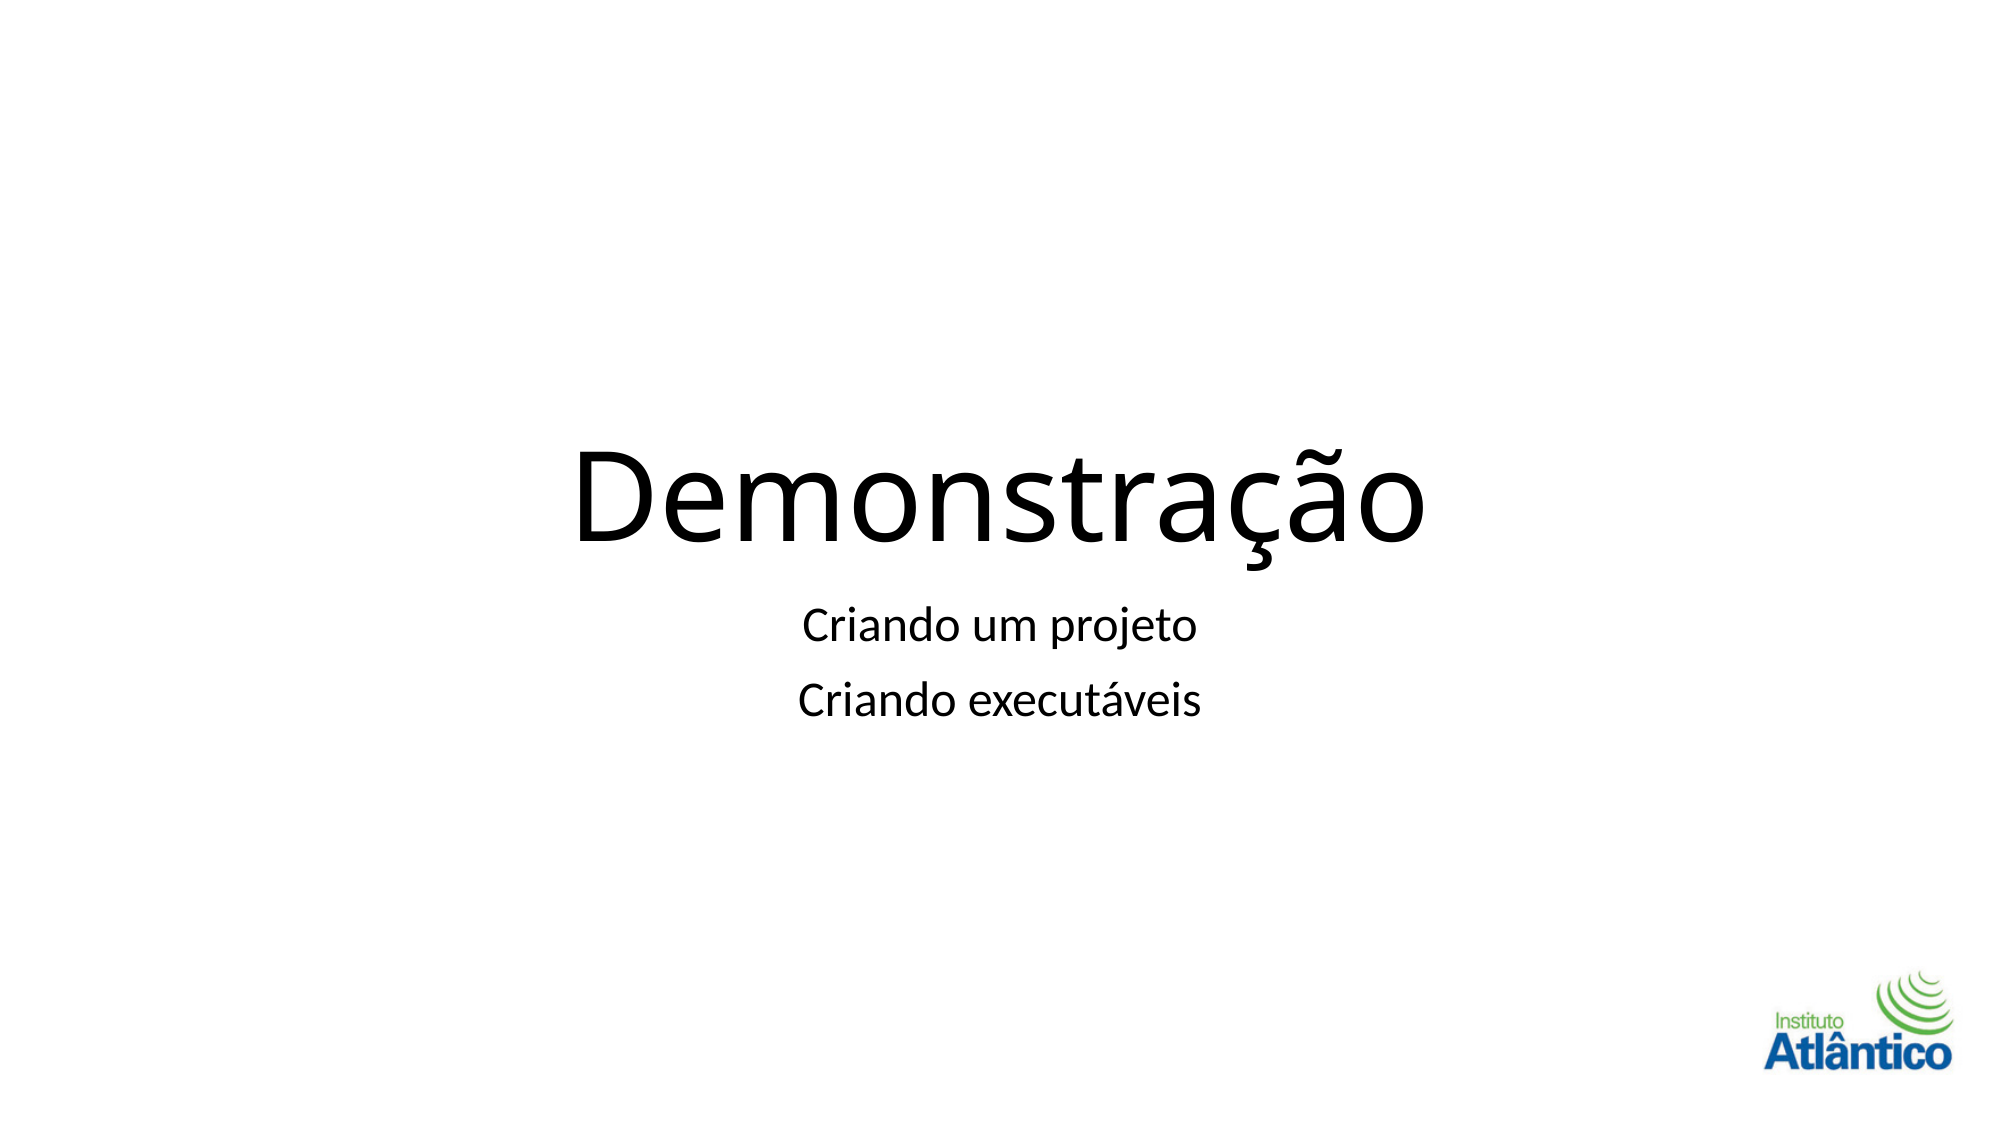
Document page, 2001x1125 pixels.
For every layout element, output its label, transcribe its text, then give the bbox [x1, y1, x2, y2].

title Demonstração [249, 184, 1750, 576]
picture [1717, 930, 2000, 1120]
subtitle Criando um projeto Criando executáveis [249, 590, 1750, 863]
